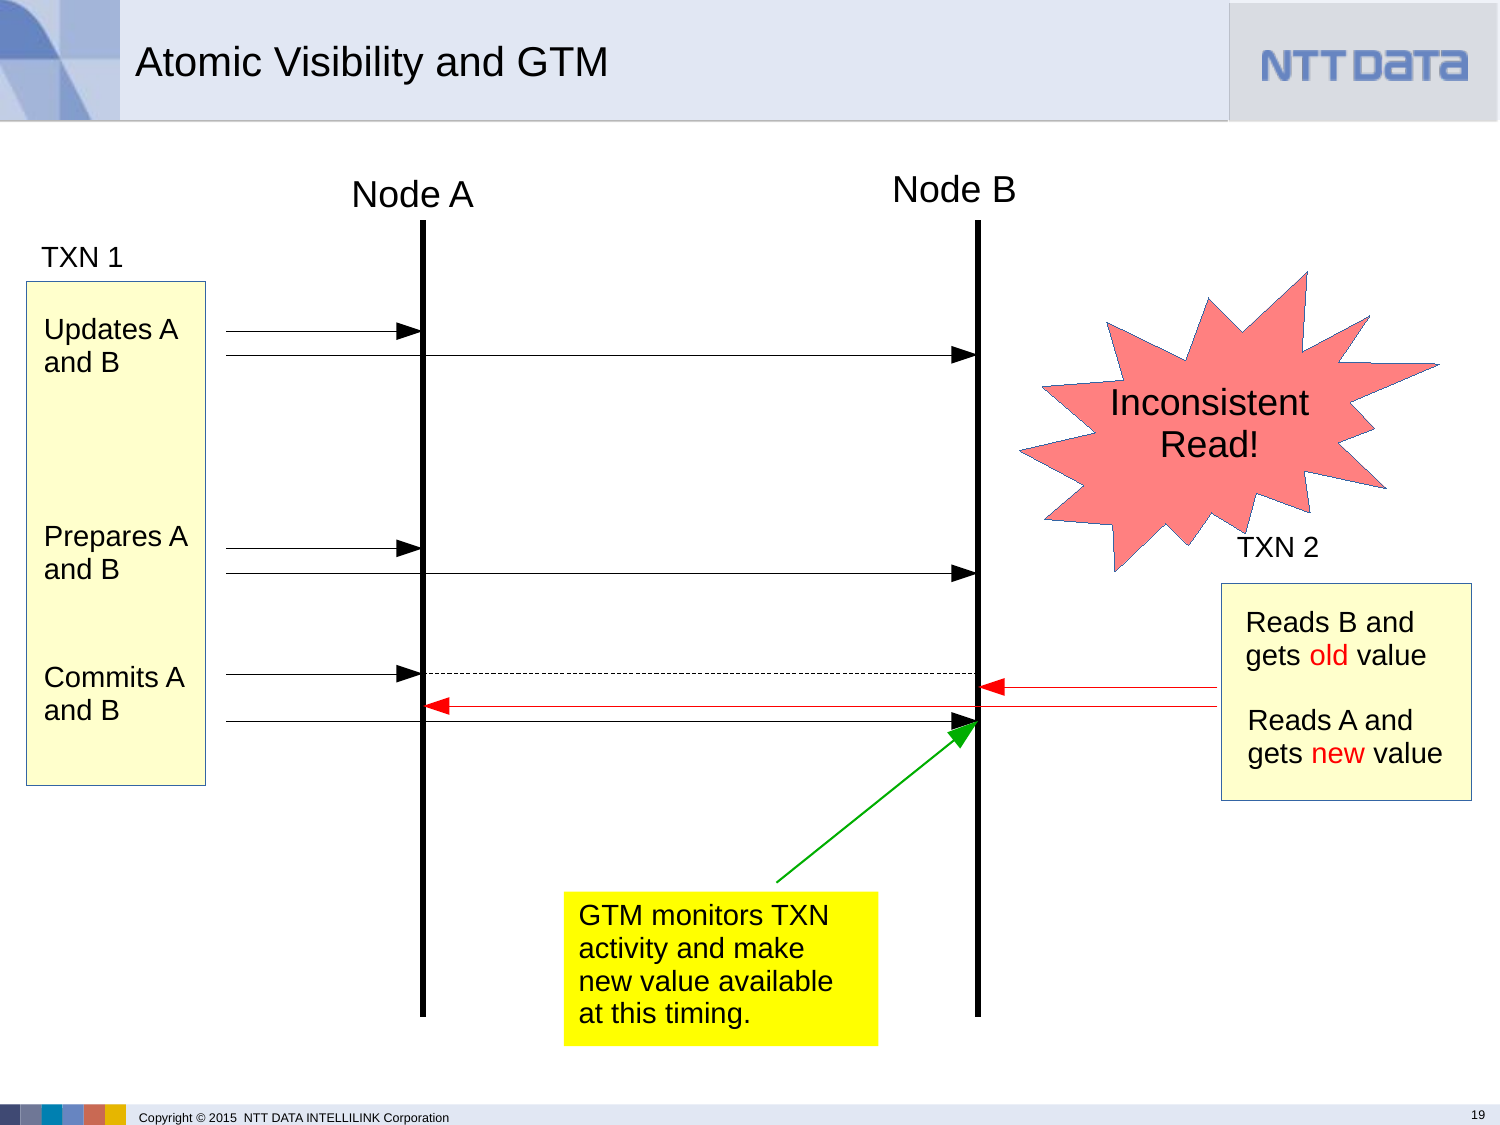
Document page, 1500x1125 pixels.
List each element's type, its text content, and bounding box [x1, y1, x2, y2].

picture [0, 0, 120, 120]
text_box Node A [336, 165, 500, 222]
text_box Reads A and gets new value [1232, 697, 1460, 788]
text_box Updates A and B [29, 305, 217, 394]
text_box Reads B and gets old value [1230, 598, 1458, 690]
text_box [1221, 583, 1472, 801]
title Atomic Visibility and GTM [120, 0, 1241, 120]
text_box TXN 2 [1222, 523, 1336, 572]
text_box Inconsistent Read! [1019, 271, 1440, 572]
text_box TXN 1 [26, 233, 140, 282]
text_box Node B [877, 161, 1040, 218]
text_box [26, 281, 206, 786]
text_box GTM monitors TXN activity and make new value available at this timing. [563, 891, 879, 1047]
text_box Prepares A and B [29, 512, 217, 601]
text_box Commits A and B [29, 653, 217, 742]
picture [1262, 50, 1468, 81]
